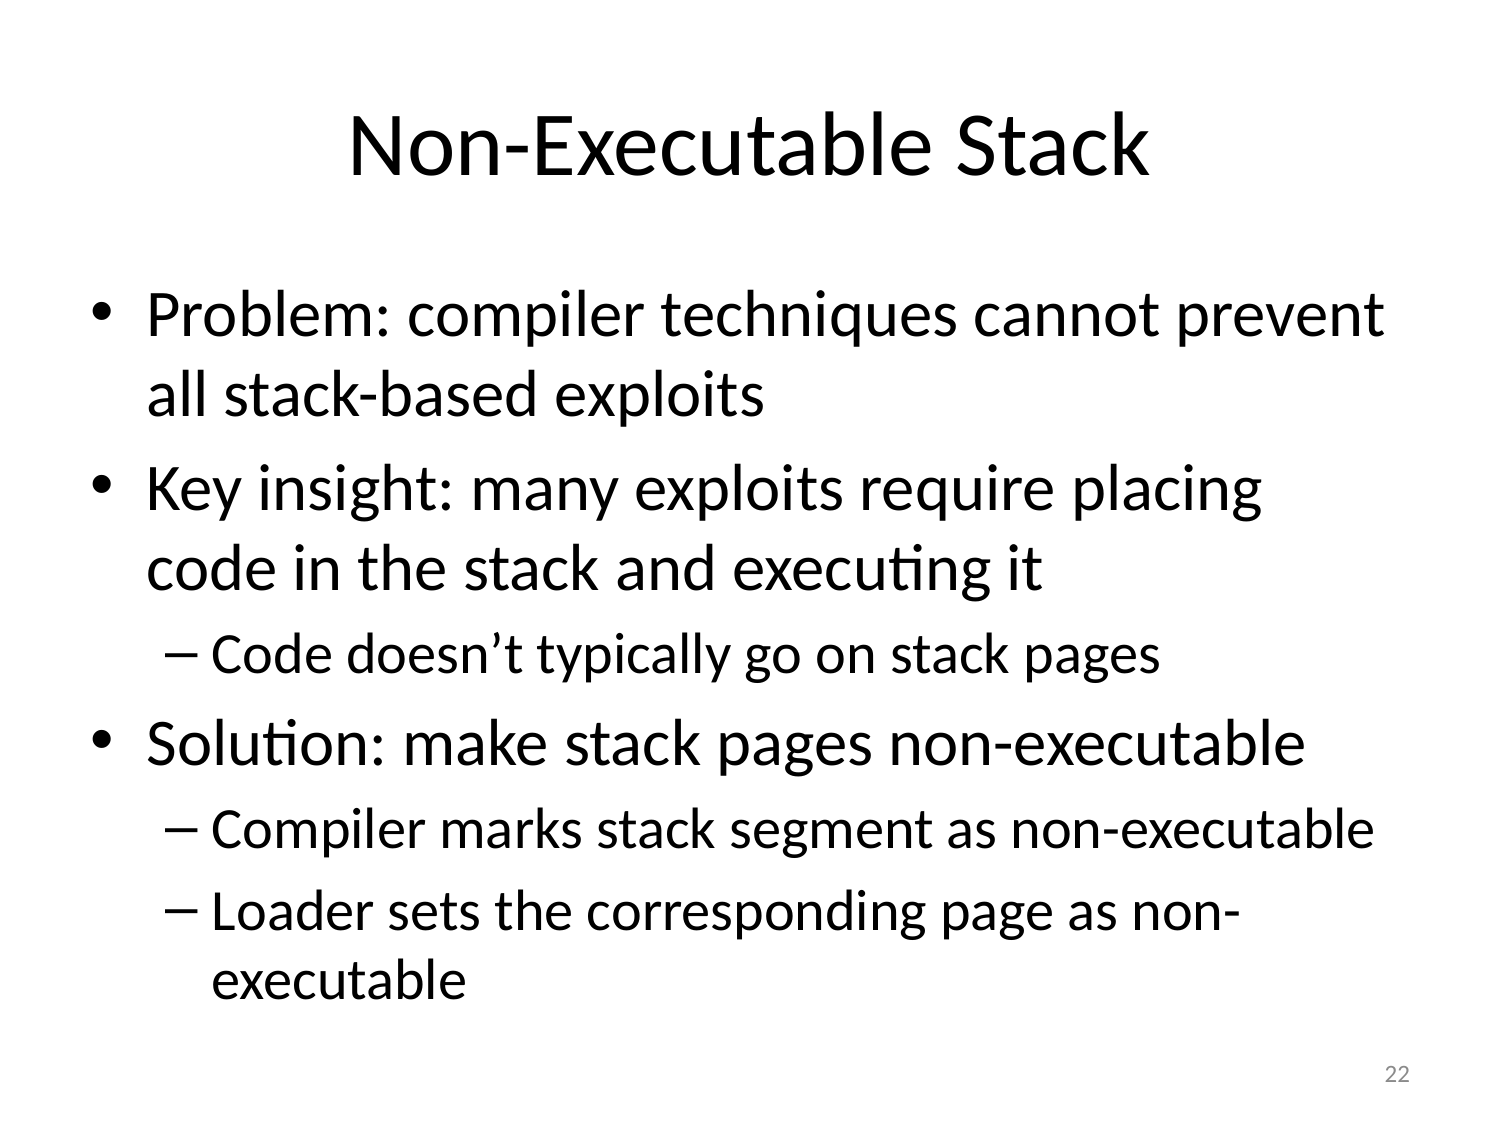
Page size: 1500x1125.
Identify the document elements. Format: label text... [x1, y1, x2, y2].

slide_number <number> [1074, 1042, 1425, 1103]
title Non-Executable Stack [75, 45, 1425, 233]
list Problem: compiler techniques cannot prevent all stack-based exploits Key insight: many exploits require placing code in the stack and executing it Code doesn’t typically go on stack pages Solution: make stack pages non-executable Compiler marks stack segment as non-executable Loader sets the corresponding page as non-executable [75, 262, 1425, 1062]
